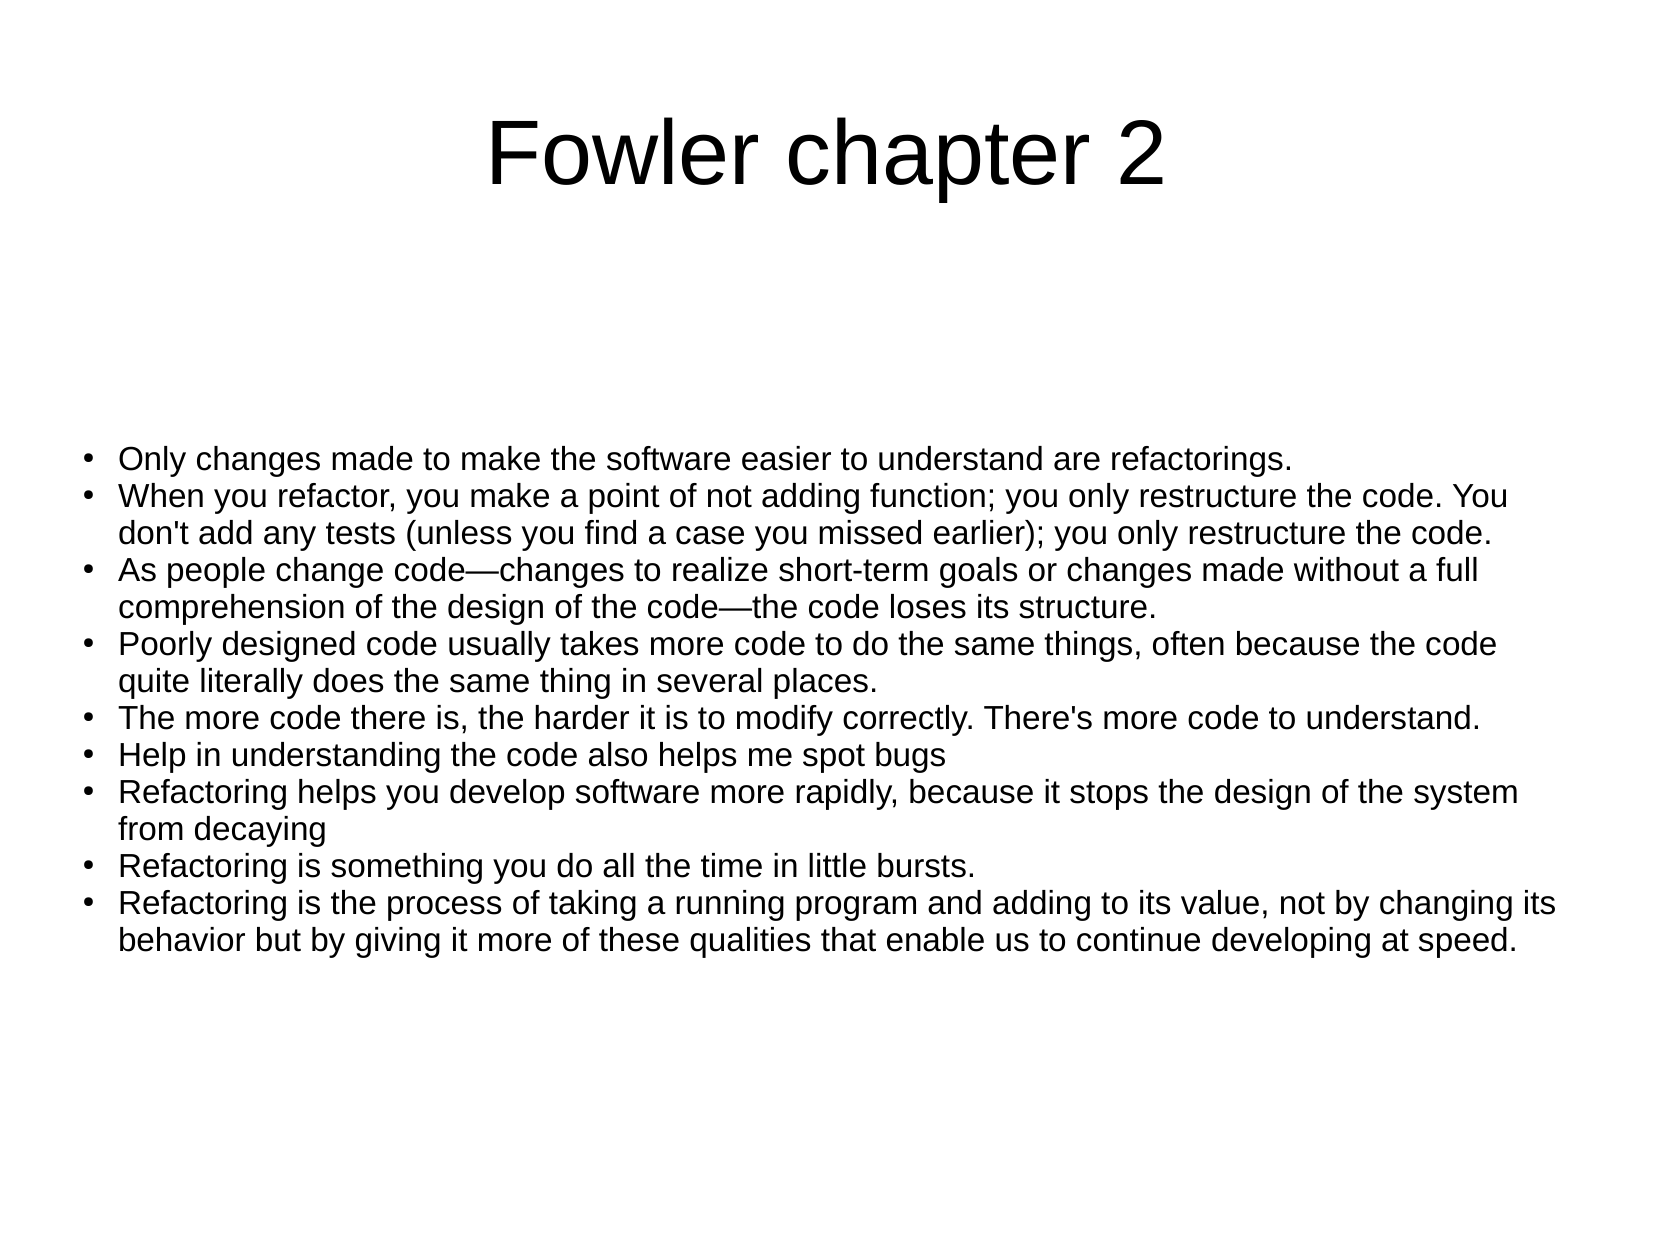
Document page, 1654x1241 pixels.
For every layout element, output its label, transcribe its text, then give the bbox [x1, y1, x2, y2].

title Fowler chapter 2 [82, 49, 1571, 257]
subtitle Only changes made to make the software easier to understand are refactorings. When you refactor, you make a point of not adding function; you only restructure the code. You don't add any tests (unless you find a case you missed earlier); you only restructure the code. As people change code—changes to realize short-term goals or changes made without a full comprehension of the design of the code—the code loses its structure. Poorly designed code usually takes more code to do the same things, often because the code quite literally does the same thing in several places. The more code there is, the harder it is to modify correctly. There's more code to understand. Help in understanding the code also helps me spot bugs Refactoring helps you develop software more rapidly, because it stops the design of the system from decaying Refactoring is something you do all the time in little bursts. Refactoring is the process of taking a running program and adding to its value, not by changing its behavior but by giving it more of these qualities that enable us to continue developing at speed. [82, 290, 1571, 1109]
